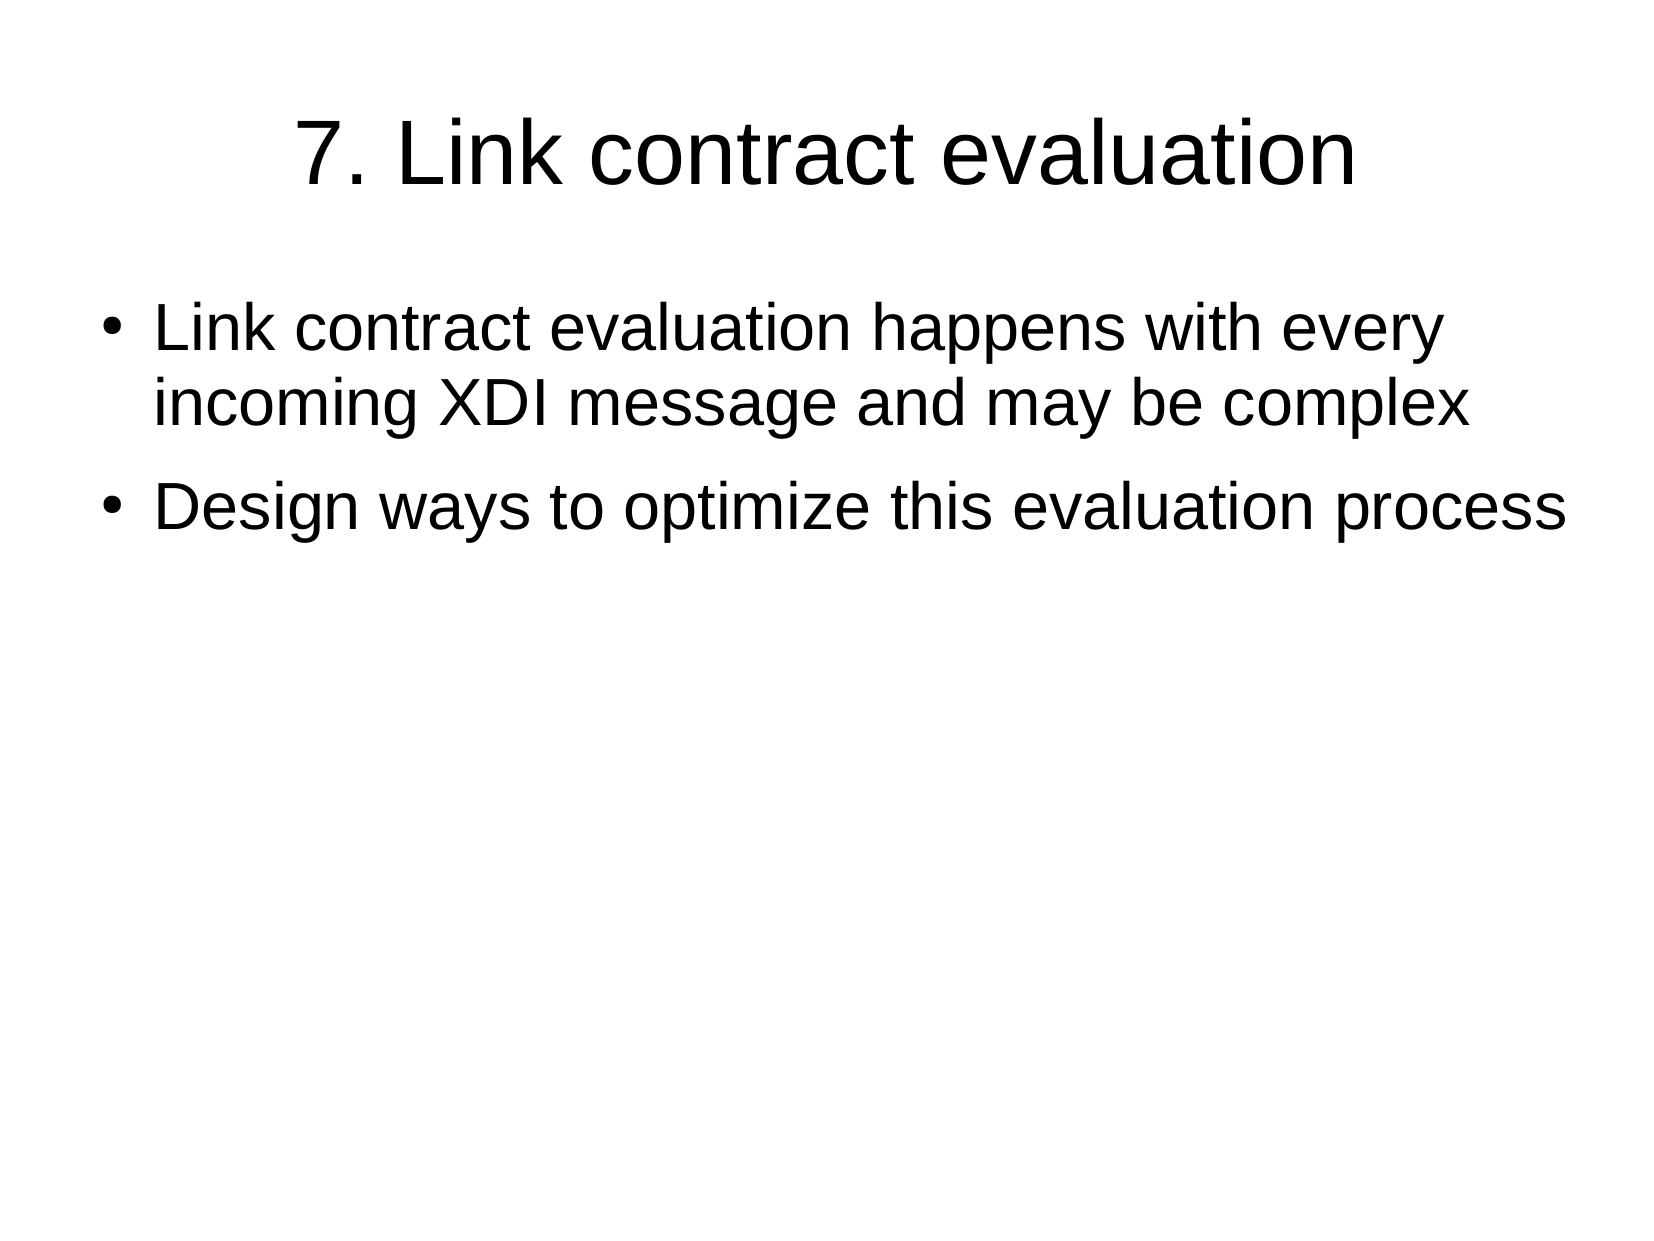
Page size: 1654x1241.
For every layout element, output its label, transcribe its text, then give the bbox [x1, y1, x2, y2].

title 7. Link contract evaluation [82, 49, 1571, 257]
list Link contract evaluation happens with every incoming XDI message and may be complex Design ways to optimize this evaluation process [82, 290, 1571, 1010]
